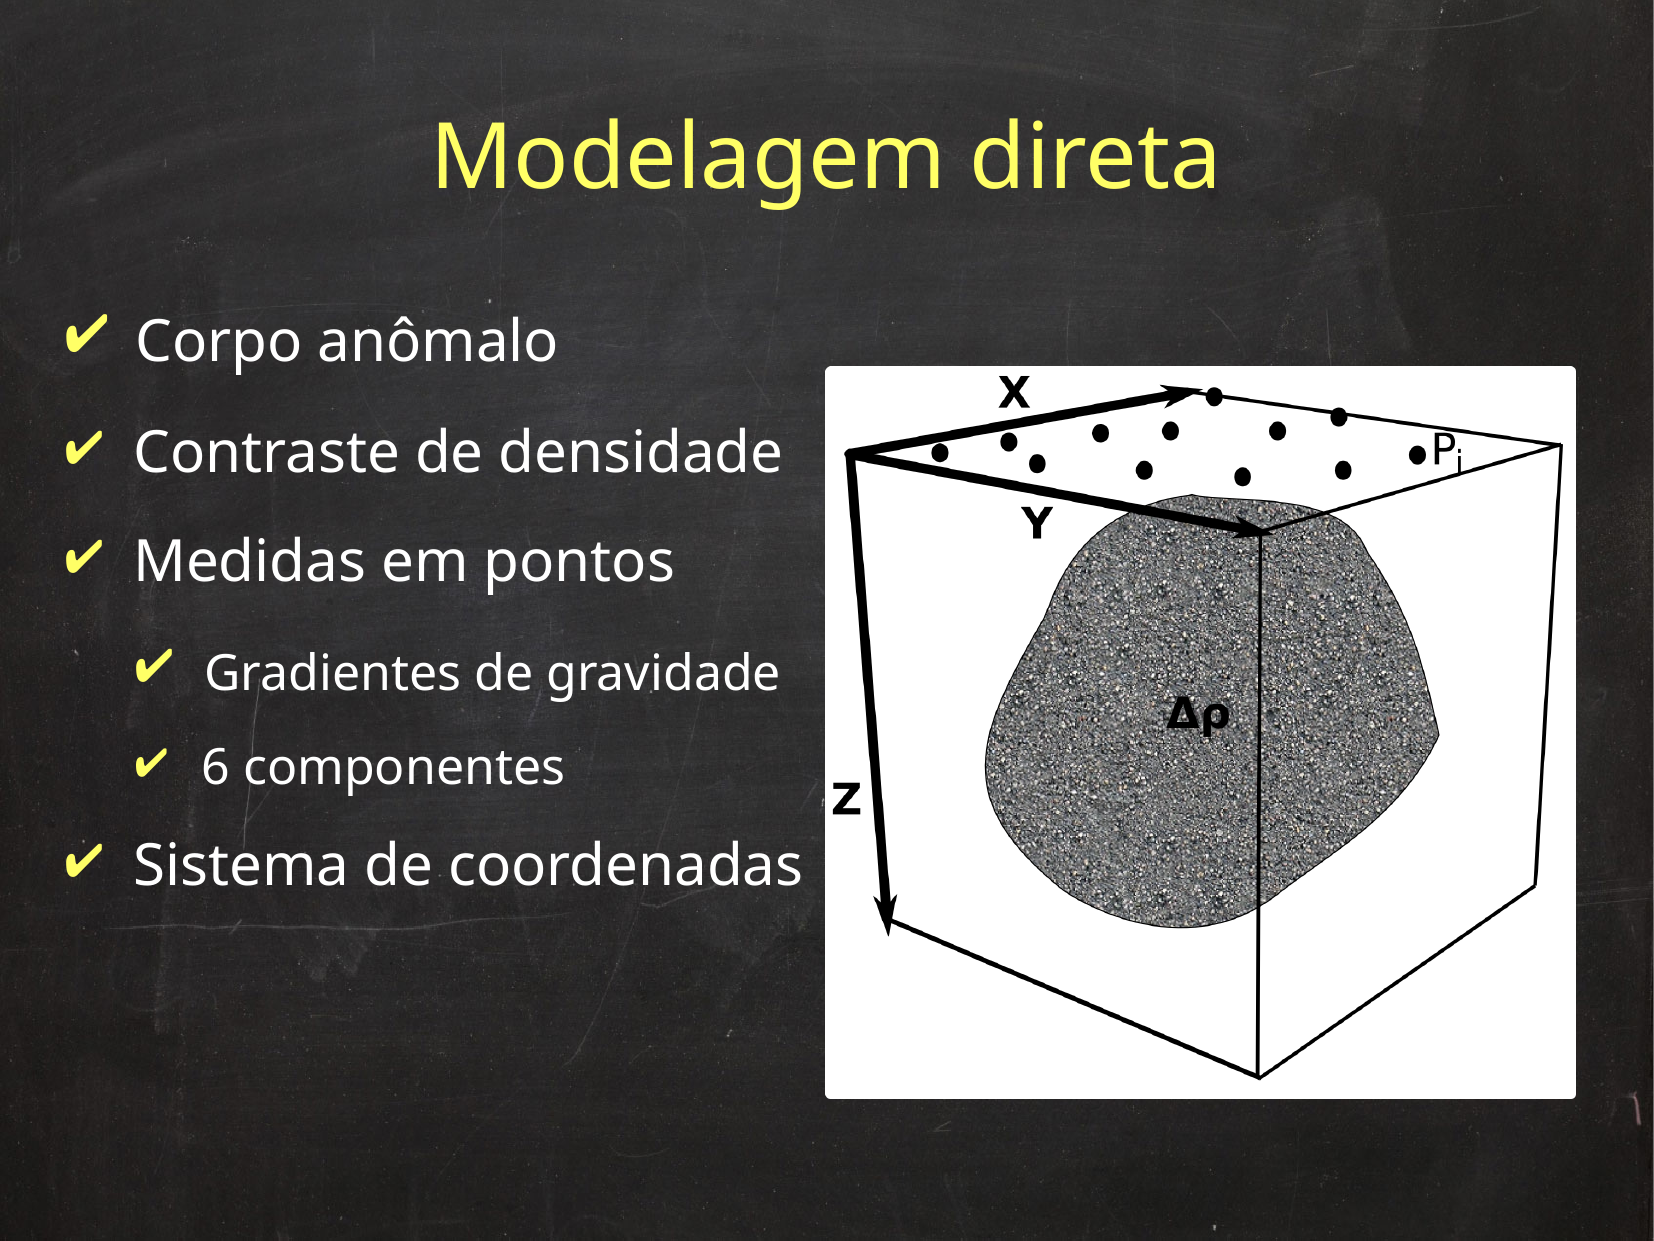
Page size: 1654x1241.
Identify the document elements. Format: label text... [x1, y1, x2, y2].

list Corpo anômalo Contraste de densidade Medidas em pontos Gradientes de gravidade 6 componentes Sistema de coordenadas [47, 290, 1536, 1238]
title Modelagem direta [82, 56, 1571, 250]
picture [0, 0, 1654, 1241]
